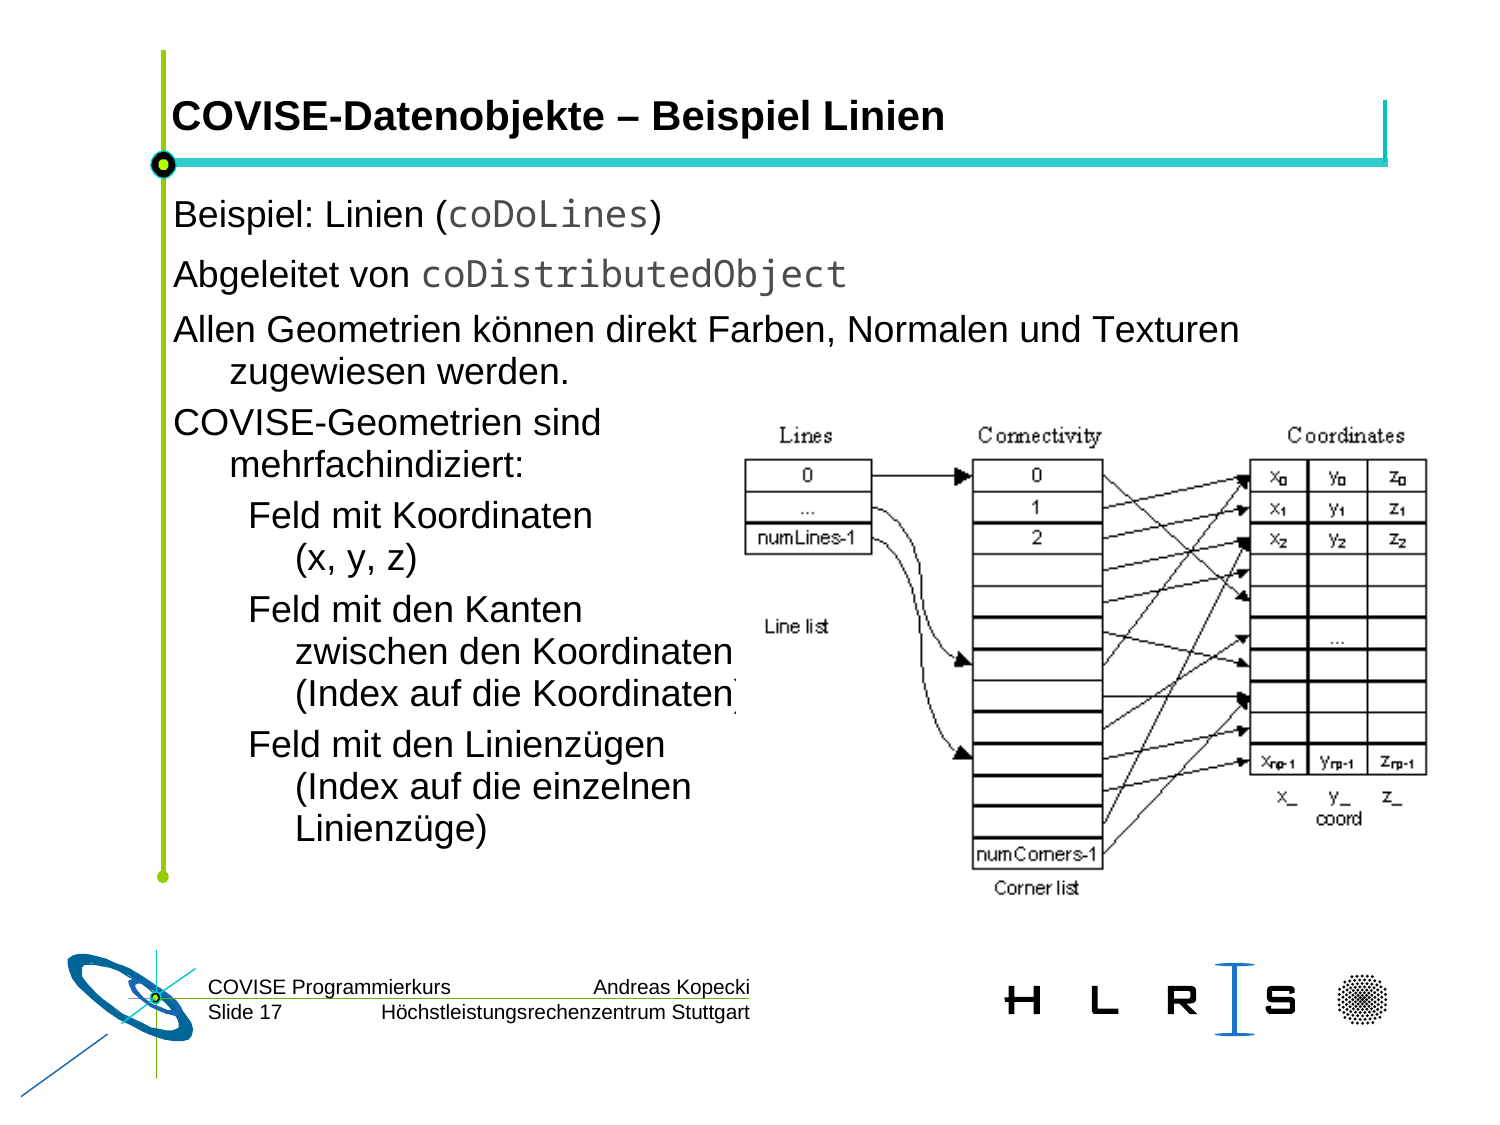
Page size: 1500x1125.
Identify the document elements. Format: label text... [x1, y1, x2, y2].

list Beispiel: Linien (coDoLines) Abgeleitet von coDistributedObject Allen Geometrien können direkt Farben, Normalen und Texturen zugewiesen werden. COVISE-Geometrien sind mehrfachindiziert: Feld mit Koordinaten (x, y, z) Feld mit den Kanten zwischen den Koordinaten (Index auf die Koordinaten) Feld mit den Linienzügen (Index auf die einzelnen Linienzüge) [173, 187, 1388, 938]
title COVISE-Datenobjekte – Beispiel Linien [171, 83, 1386, 149]
picture [736, 413, 1447, 904]
